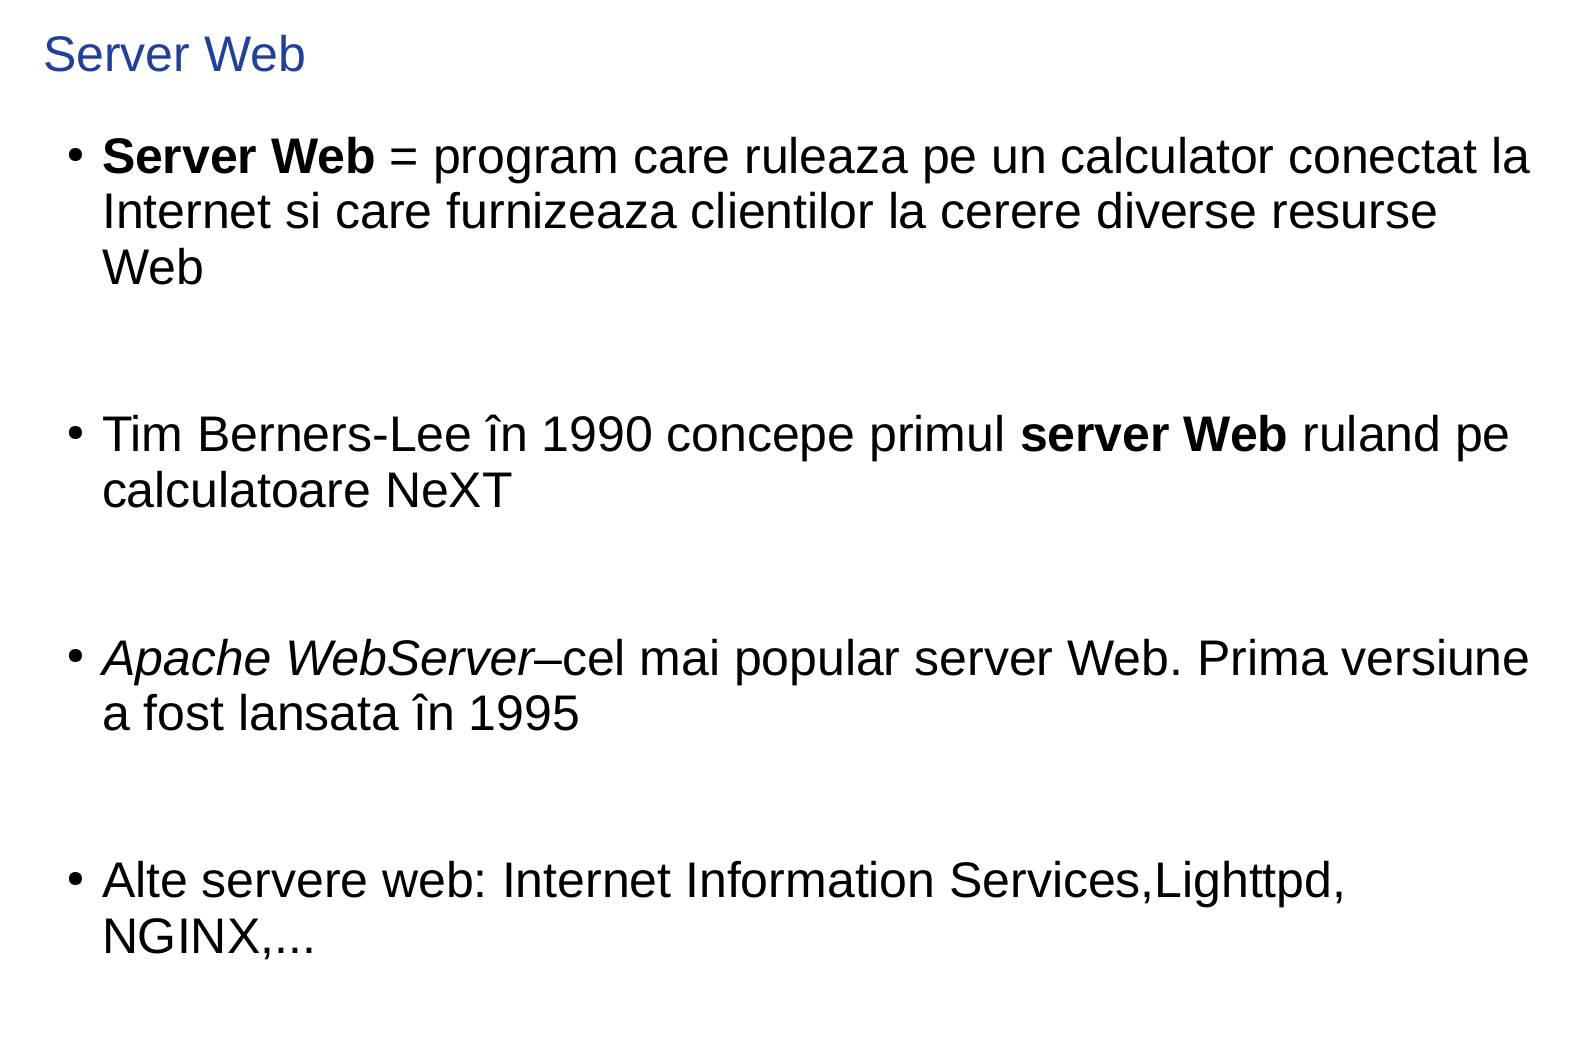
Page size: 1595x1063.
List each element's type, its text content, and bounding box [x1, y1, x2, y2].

text_box Server Web = program care ruleaza pe un calculator conectat la Internet si care furnizeaza clientilor la cerere diverse resurse Web Tim Berners-Lee în 1990 concepe primul server Web ruland pe calculatoare NeXT Apache WebServer–cel mai popular server Web. Prima versiune a fost lansata în 1995 Alte servere web: Internet Information Services,Lighttpd, NGINX,... [51, 120, 1558, 1063]
title Server Web [43, 0, 1515, 144]
